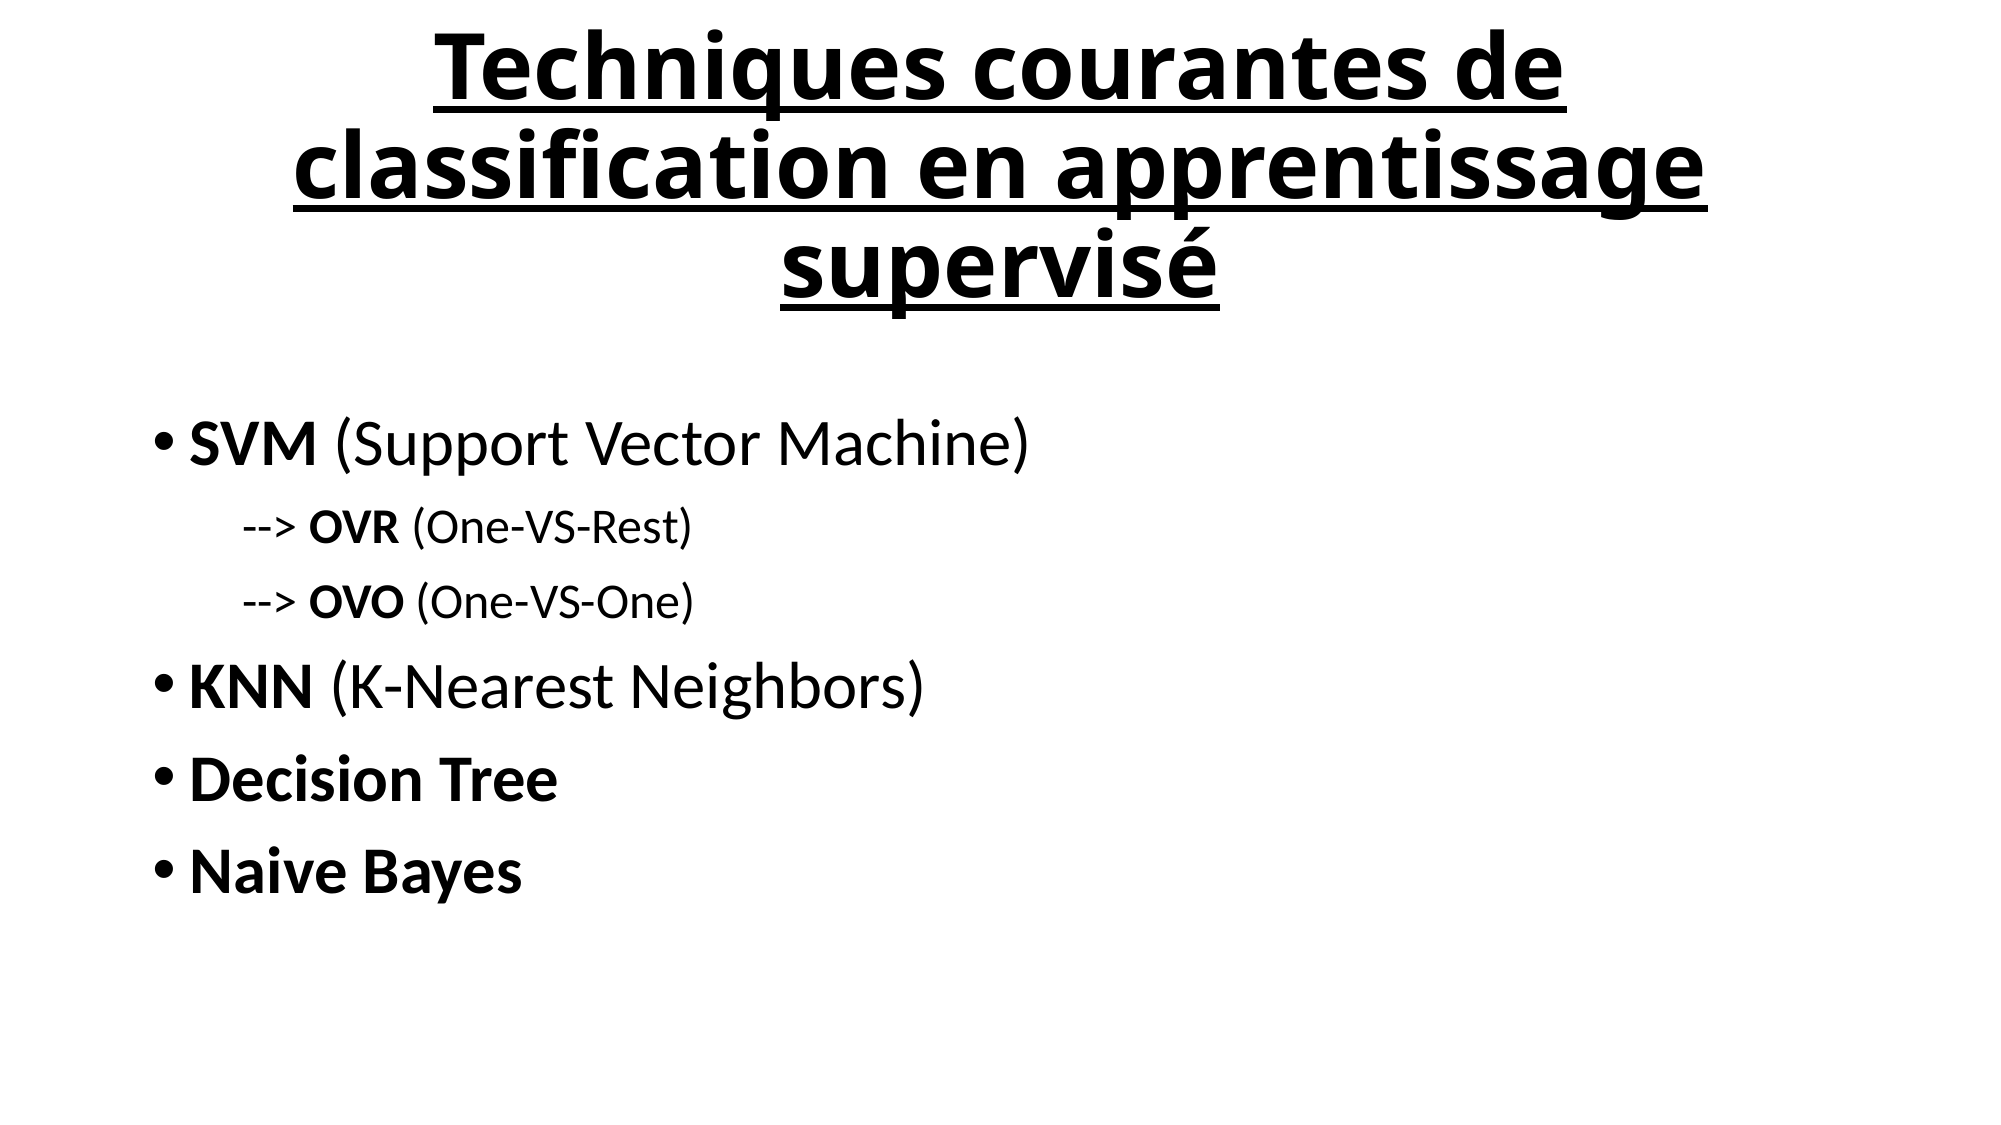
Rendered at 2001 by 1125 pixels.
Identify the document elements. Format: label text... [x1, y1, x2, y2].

title Techniques courantes de classification en apprentissage supervisé [137, 59, 1863, 278]
list SVM (Support Vector Machine) --> OVR (One-VS-Rest) --> OVO (One-VS-One) KNN (K-Nearest Neighbors) Decision Tree Naive Bayes [137, 299, 1863, 1014]
